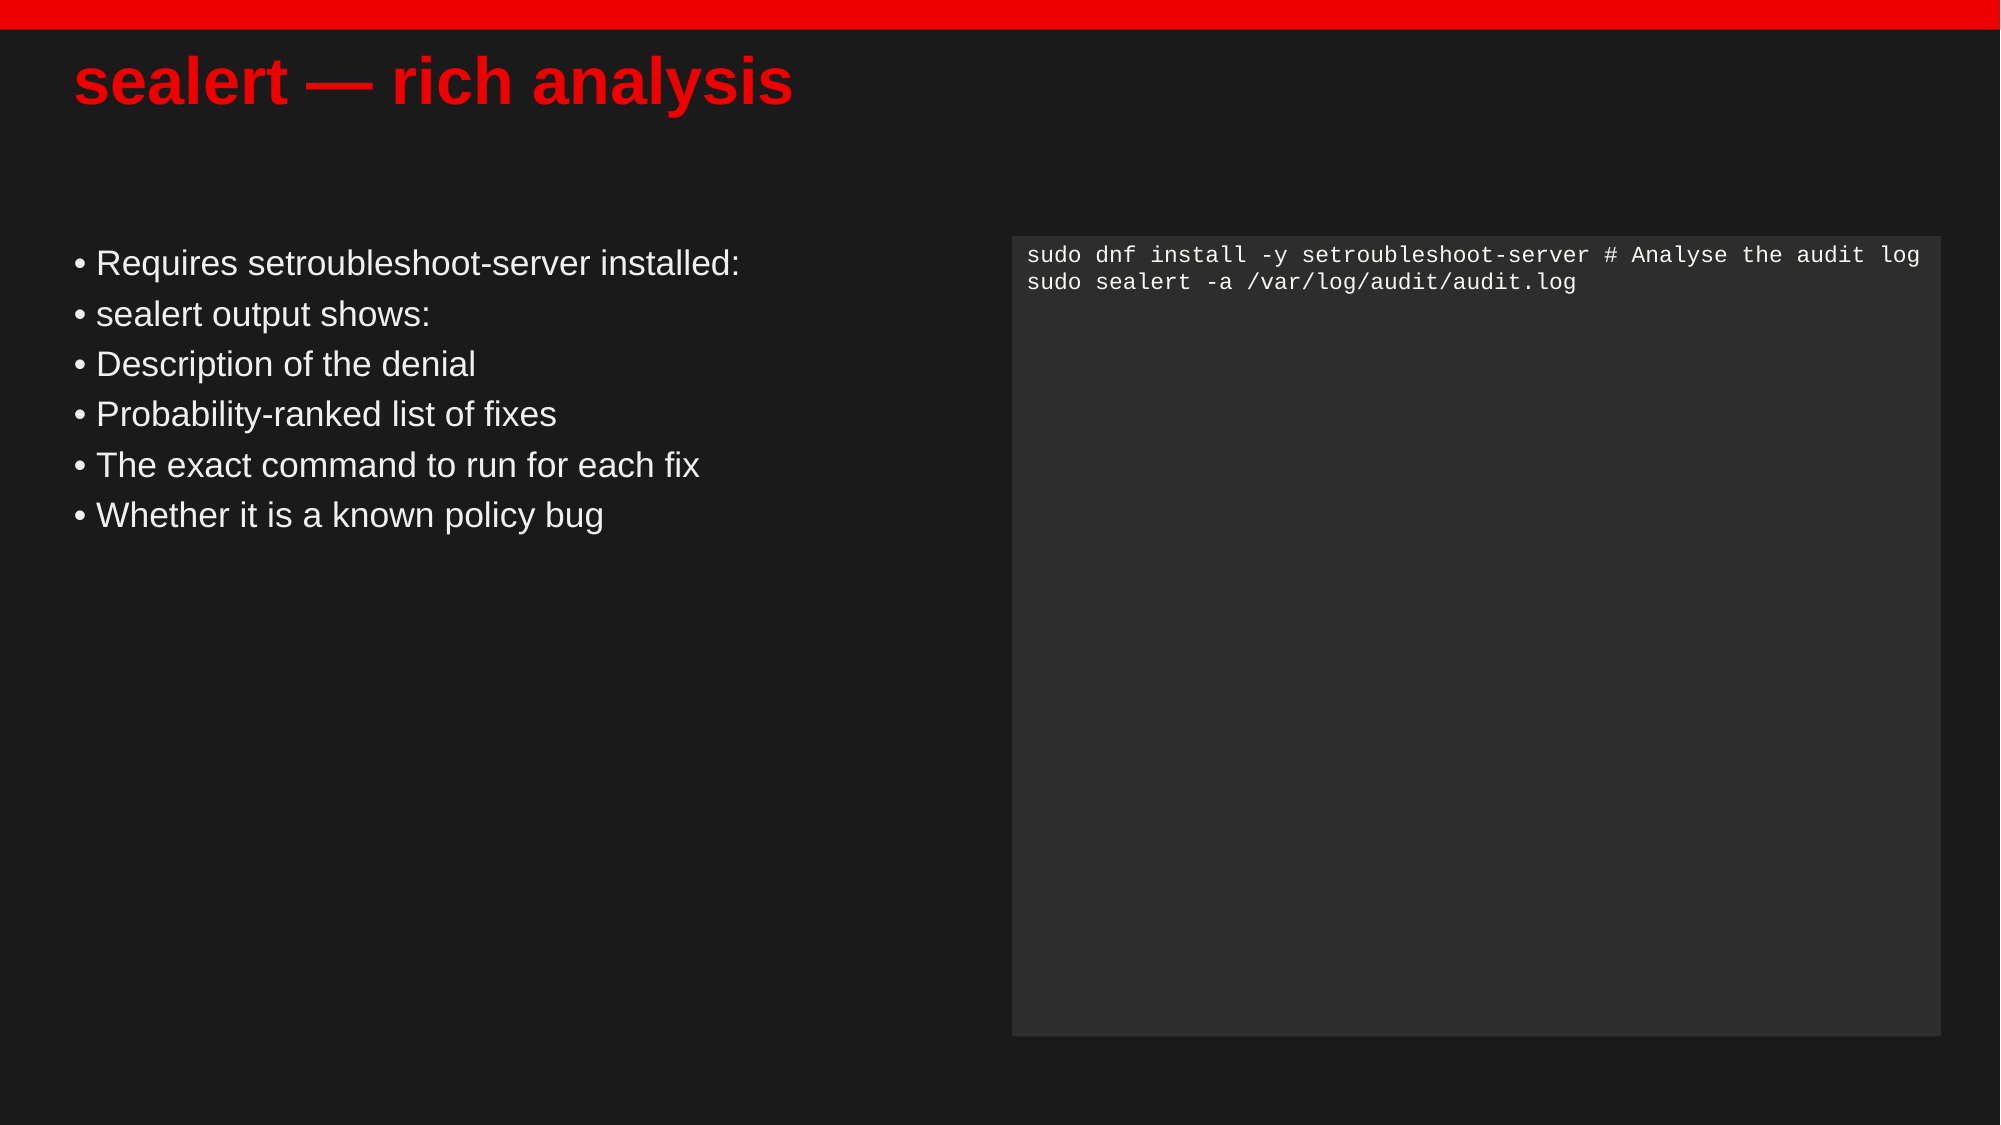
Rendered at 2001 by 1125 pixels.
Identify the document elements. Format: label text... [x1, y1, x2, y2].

text_box • Requires setroubleshoot-server installed: • sealert output shows: • Description of the denial • Probability-ranked list of fixes • The exact command to run for each fix • Whether it is a known policy bug [59, 236, 989, 1037]
text_box sudo dnf install -y setroubleshoot-server # Analyse the audit log sudo sealert -a /var/log/audit/audit.log [1011, 236, 1942, 1037]
text_box [0, 0, 2001, 30]
text_box sealert — rich analysis [59, 36, 1942, 208]
